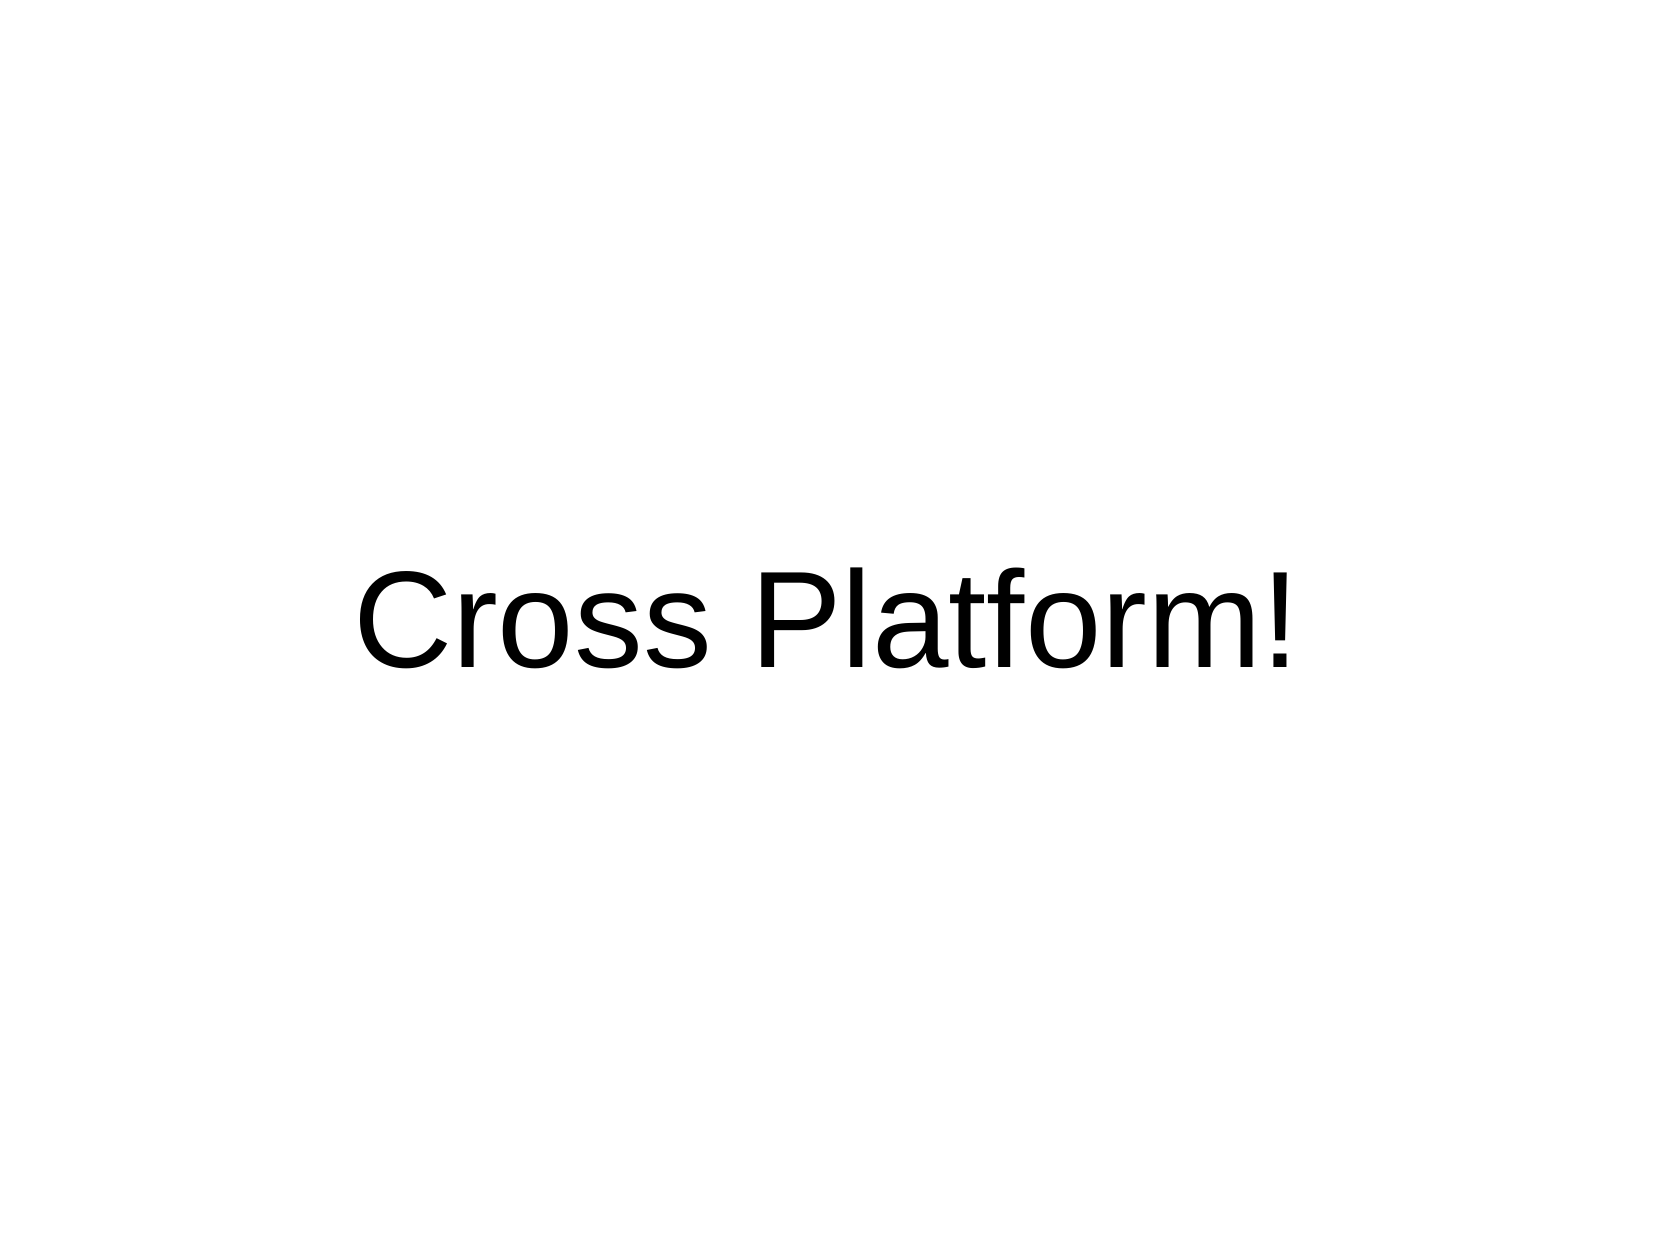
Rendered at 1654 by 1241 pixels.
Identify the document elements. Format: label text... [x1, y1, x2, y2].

title Cross Platform! [82, 419, 1571, 822]
